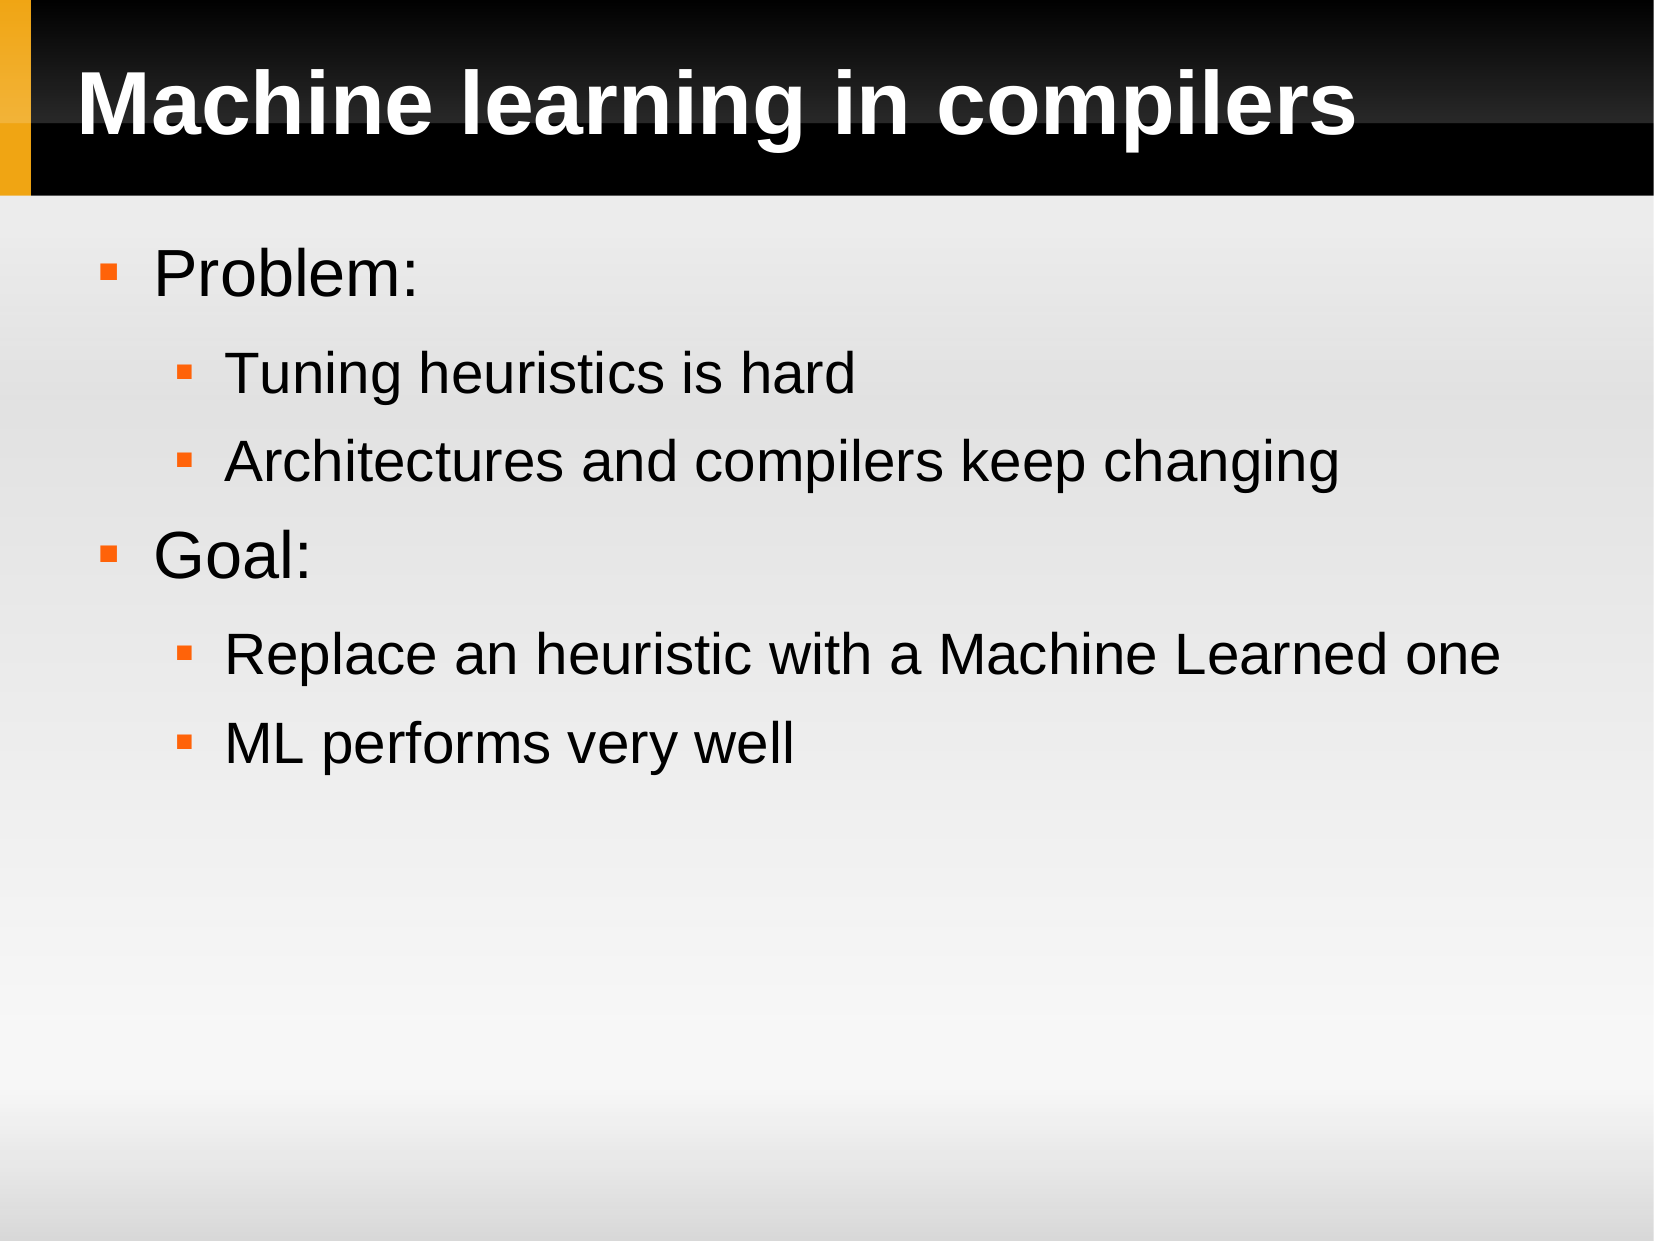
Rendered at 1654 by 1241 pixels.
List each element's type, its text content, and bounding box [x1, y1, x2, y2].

picture [0, 0, 1654, 1241]
list Problem: Tuning heuristics is hard Architectures and compilers keep changing Goal: Replace an heuristic with a Machine Learned one ML performs very well [82, 236, 1571, 1201]
title Machine learning in compilers [76, 0, 1565, 208]
